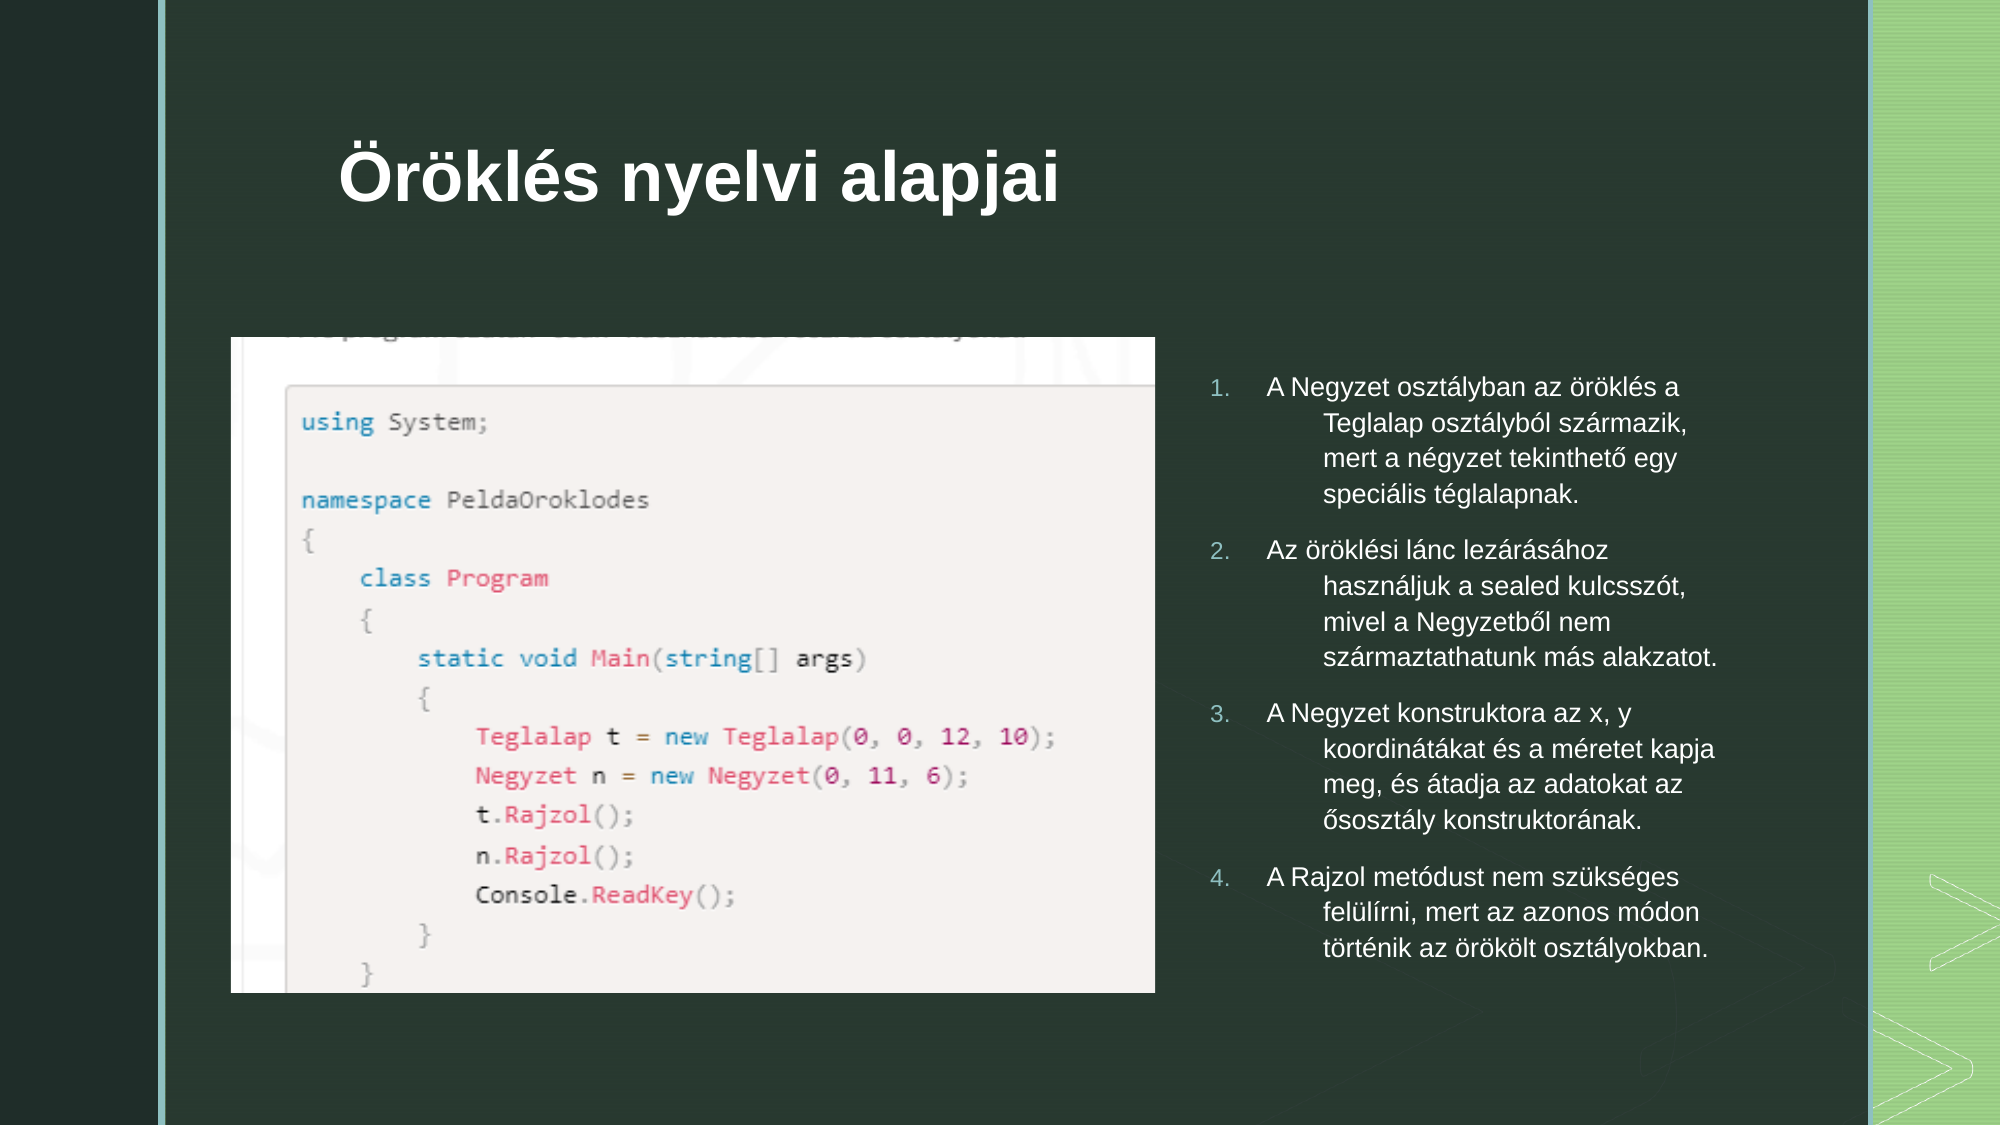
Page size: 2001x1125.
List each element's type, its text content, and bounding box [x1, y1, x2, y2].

picture [1873, 0, 2000, 1125]
picture [230, 337, 1156, 993]
text_box [0, 0, 1873, 1125]
title Öröklés nyelvi alapjai [323, 132, 1736, 310]
list A Negyzet osztályban az öröklés a Teglalap osztályból származik, mert a négyzet tekinthető egy speciális téglalapnak. Az öröklési lánc lezárásához használjuk a sealed kulcsszót, mivel a Negyzetből nem származtathatunk más alakzatot. A Negyzet konstruktora az x, y koordinátákat és a méretet kapja meg, és átadja az adatokat az ősosztály konstruktorának. A Rajzol metódust nem szükséges felülírni, mert az azonos módon történik az örökölt osztályokban. [1195, 336, 1735, 993]
